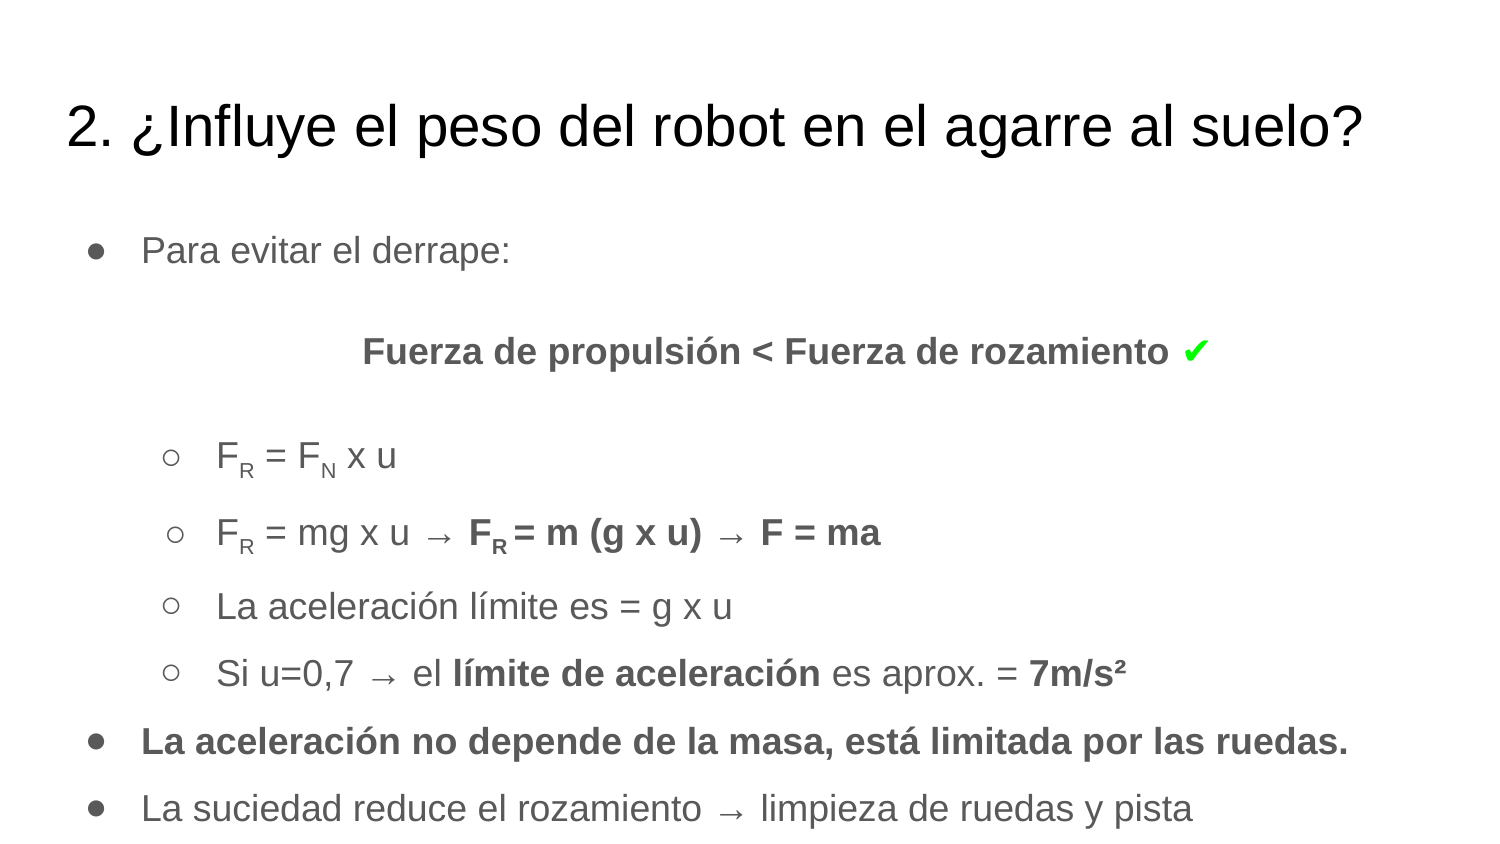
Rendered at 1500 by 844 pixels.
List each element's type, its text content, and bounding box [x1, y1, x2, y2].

title 2. ¿Influye el peso del robot en el agarre al suelo? [51, 72, 1449, 167]
list Para evitar el derrape: Fuerza de propulsión < Fuerza de rozamiento ✔ FR = FN x u FR = mg x u → FR = m (g x u) → F = ma La aceleración límite es = g x u Si u=0,7 → el límite de aceleración es aprox. = 7m/s² La aceleración no depende de la masa, está limitada por las ruedas. La suciedad reduce el rozamiento → limpieza de ruedas y pista [51, 189, 1449, 750]
